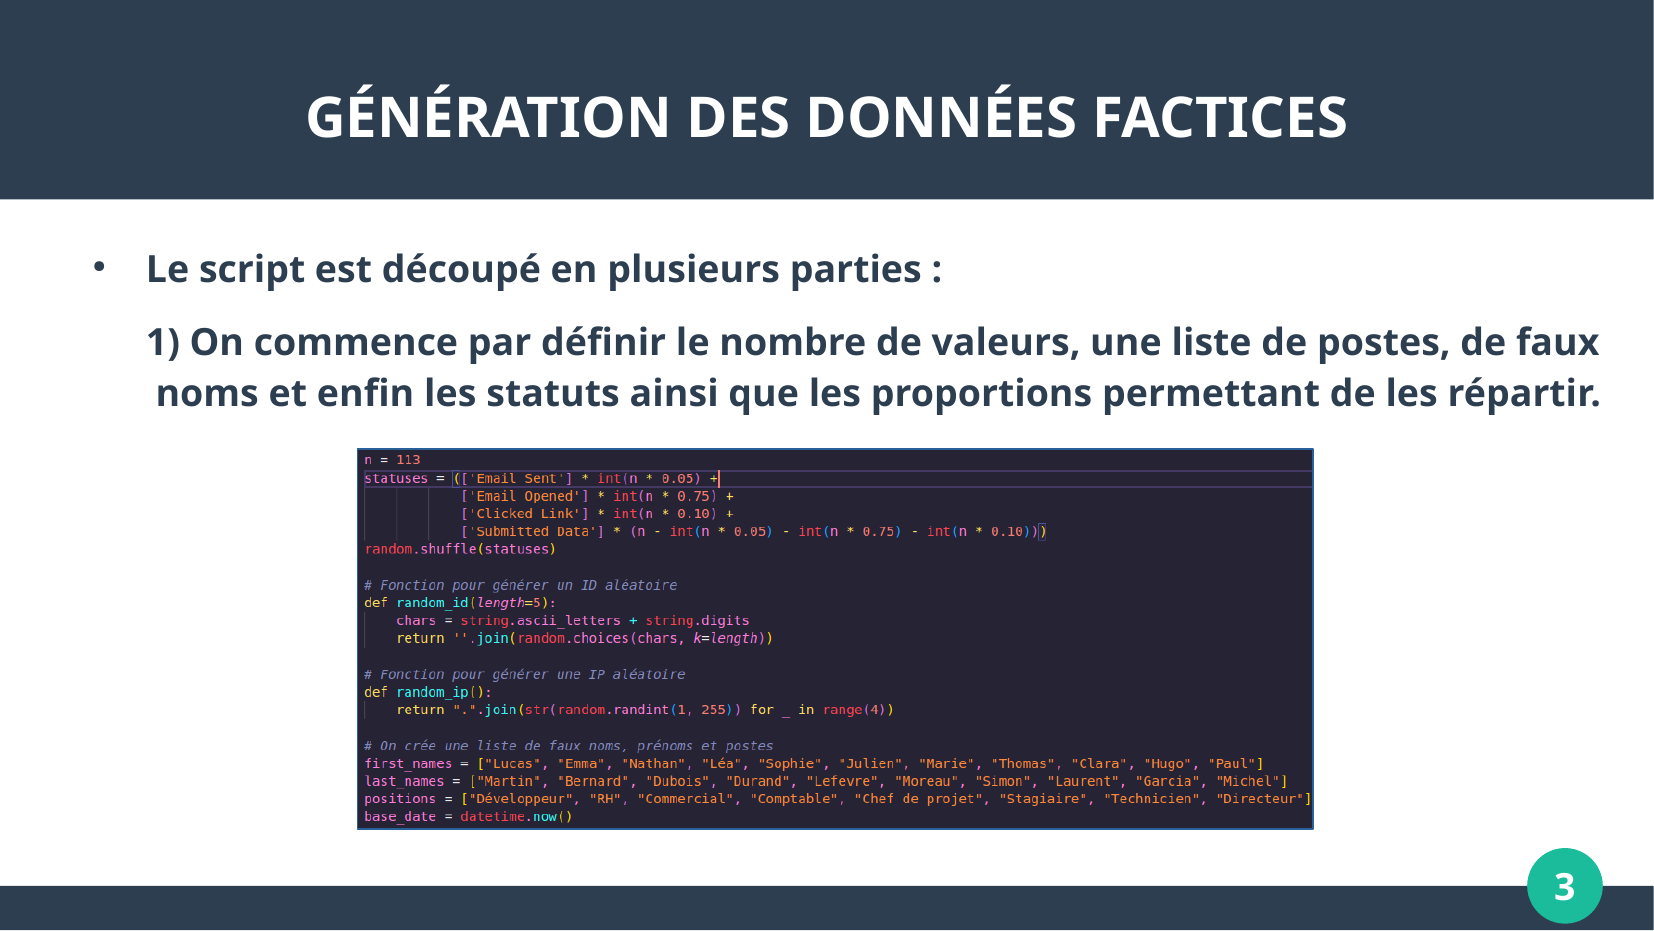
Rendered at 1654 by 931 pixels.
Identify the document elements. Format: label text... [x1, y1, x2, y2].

picture [358, 450, 1313, 828]
title GÉNÉRATION DES DONNÉES FACTICES [59, 37, 1595, 155]
list Le script est découpé en plusieurs parties : 1) On commence par définir le nombre de valeurs, une liste de postes, de faux noms et enfin les statuts ainsi que les proportions permettant de les répartir. [75, 242, 1611, 863]
